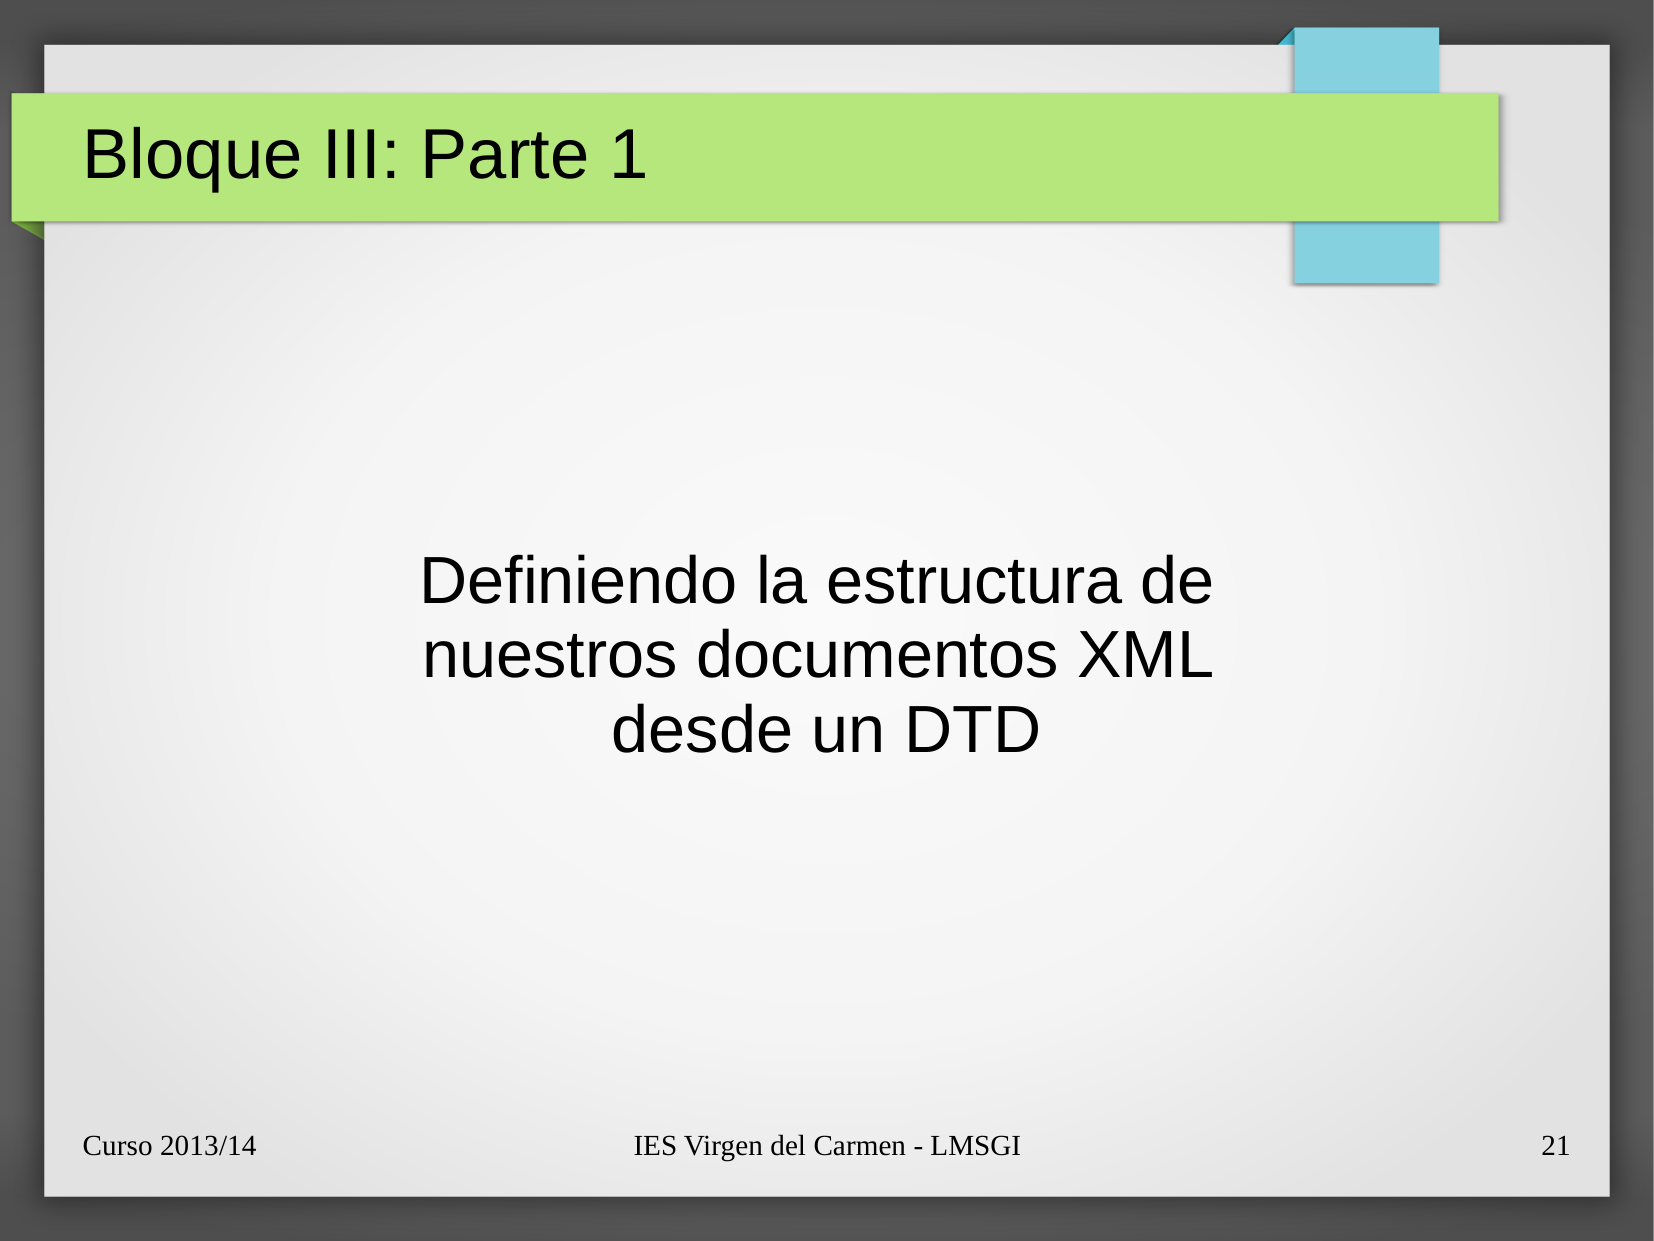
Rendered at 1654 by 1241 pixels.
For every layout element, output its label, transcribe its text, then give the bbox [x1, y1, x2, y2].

picture [0, 0, 1654, 1241]
subtitle Definiendo la estructura de nuestros documentos XML desde un DTD [82, 295, 1571, 1015]
title Bloque III: Parte 1 [82, 94, 1264, 213]
